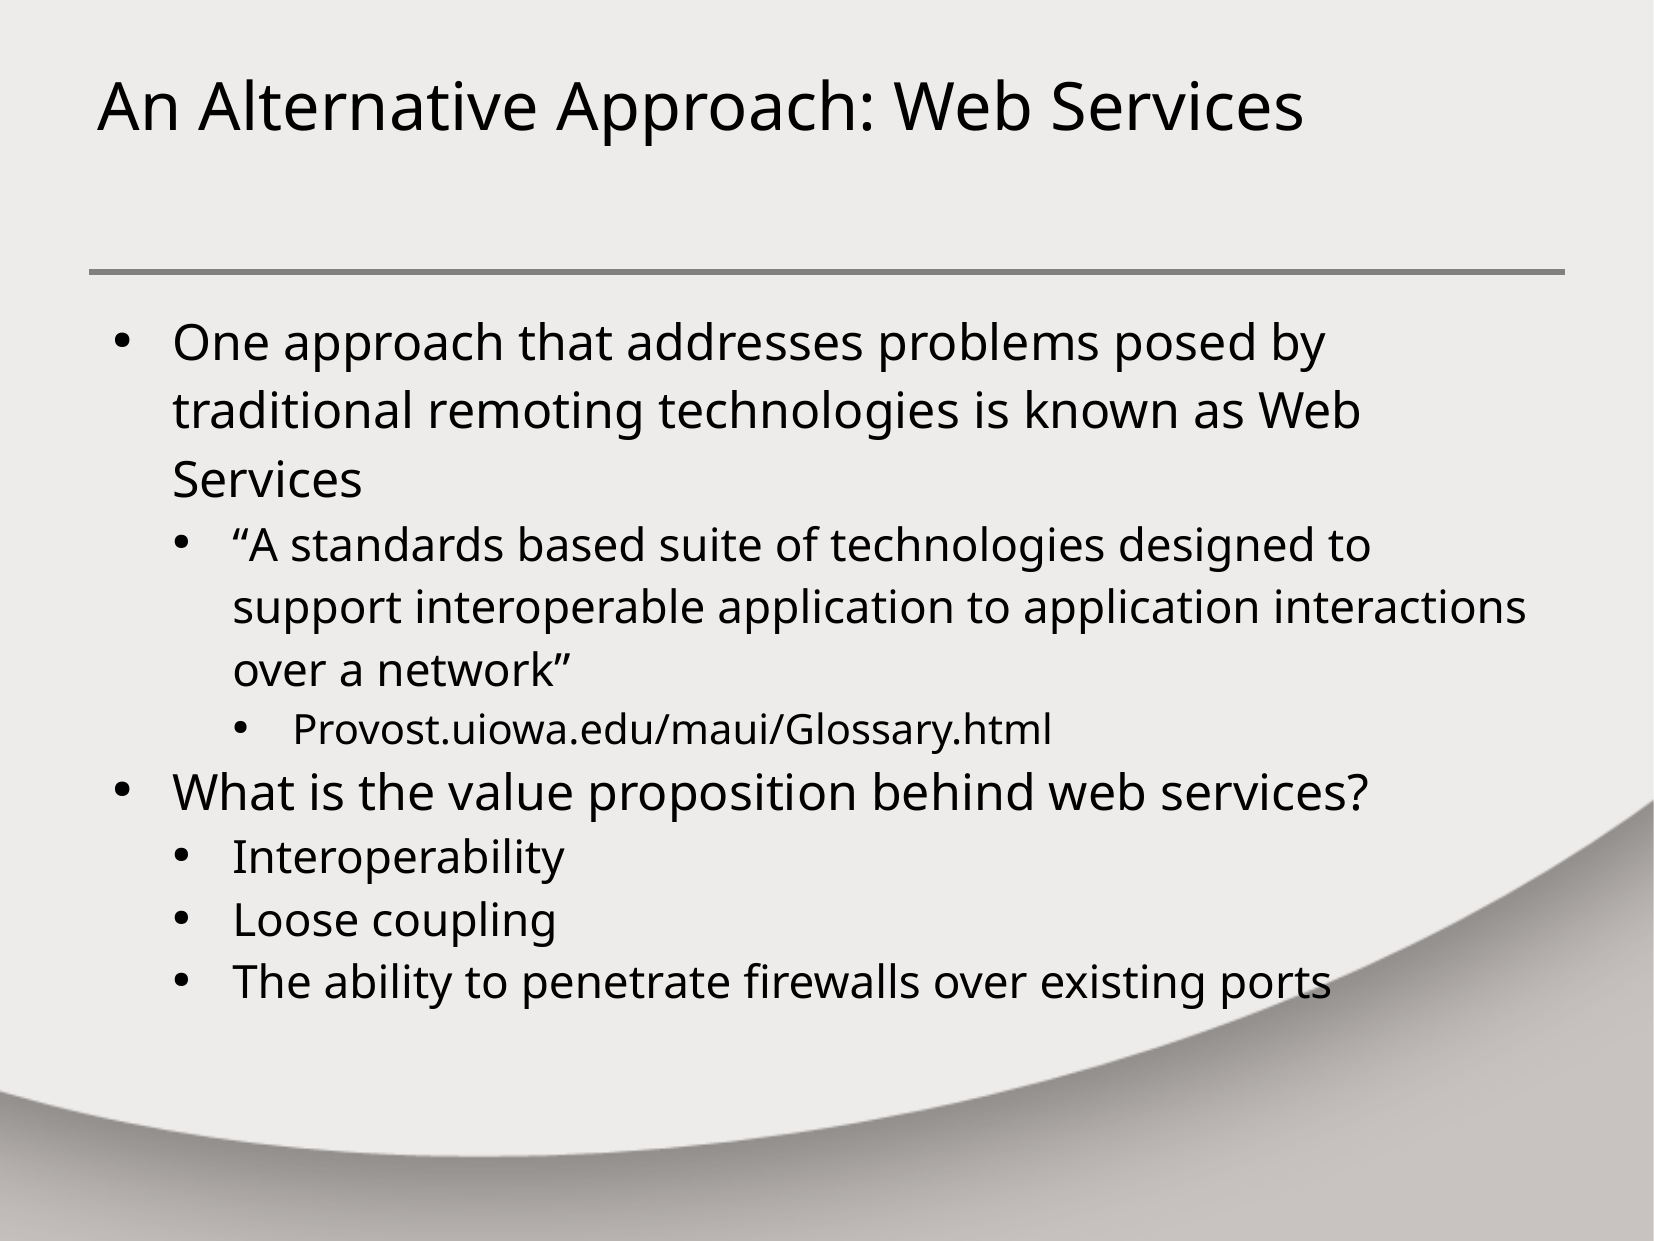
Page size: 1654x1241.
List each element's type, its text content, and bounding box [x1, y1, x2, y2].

text_box One approach that addresses problems posed by traditional remoting technologies is known as Web Services “A standards based suite of technologies designed to support interoperable application to application interactions over a network” Provost.uiowa.edu/maui/Glossary.html What is the value proposition behind web services? Interoperability Loose coupling The ability to penetrate firewalls over existing ports [97, 299, 1561, 1163]
picture [0, 0, 1654, 1241]
title An Alternative Approach: Web Services [97, 75, 1561, 226]
